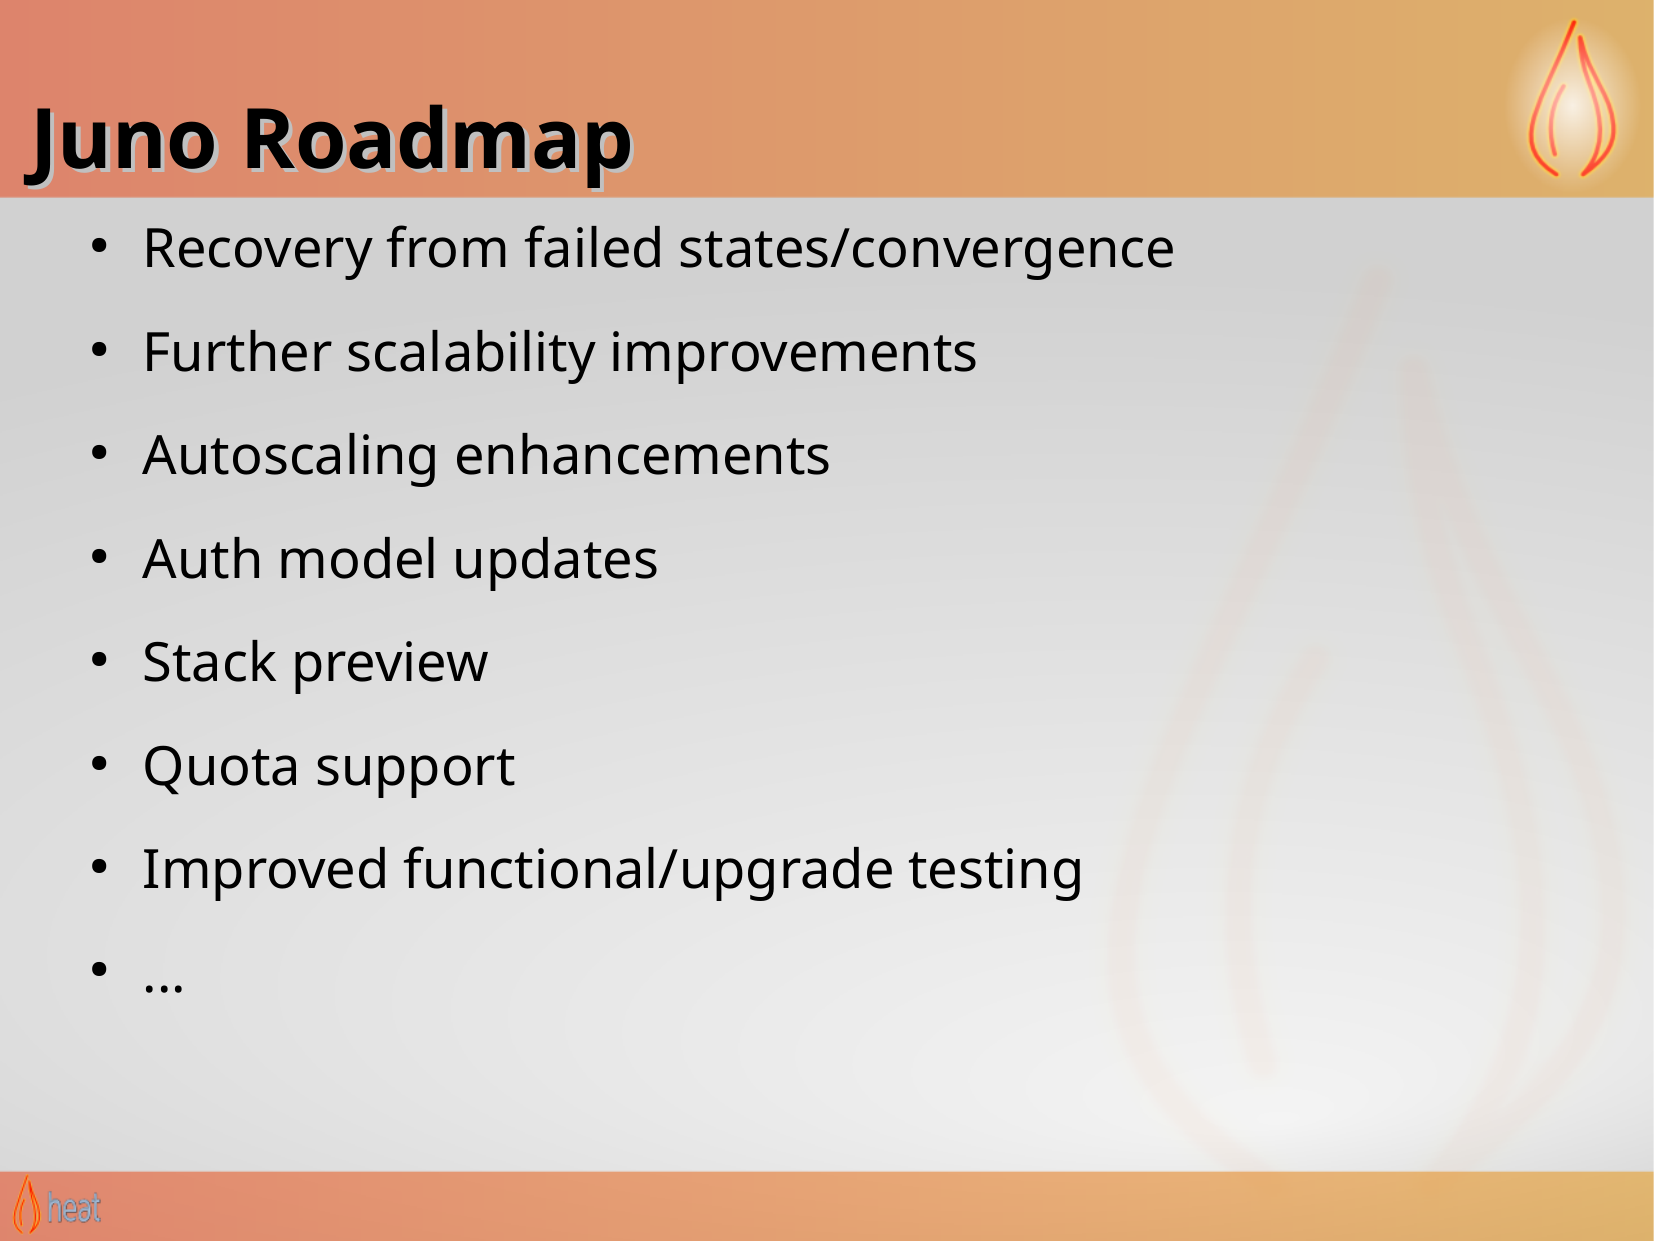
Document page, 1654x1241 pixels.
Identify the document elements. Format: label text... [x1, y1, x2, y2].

title Juno Roadmap [30, 23, 1606, 249]
list Recovery from failed states/convergence Further scalability improvements Autoscaling enhancements Auth model updates Stack preview Quota support Improved functional/upgrade testing ... [71, 210, 1561, 1166]
picture [0, 0, 1654, 1241]
